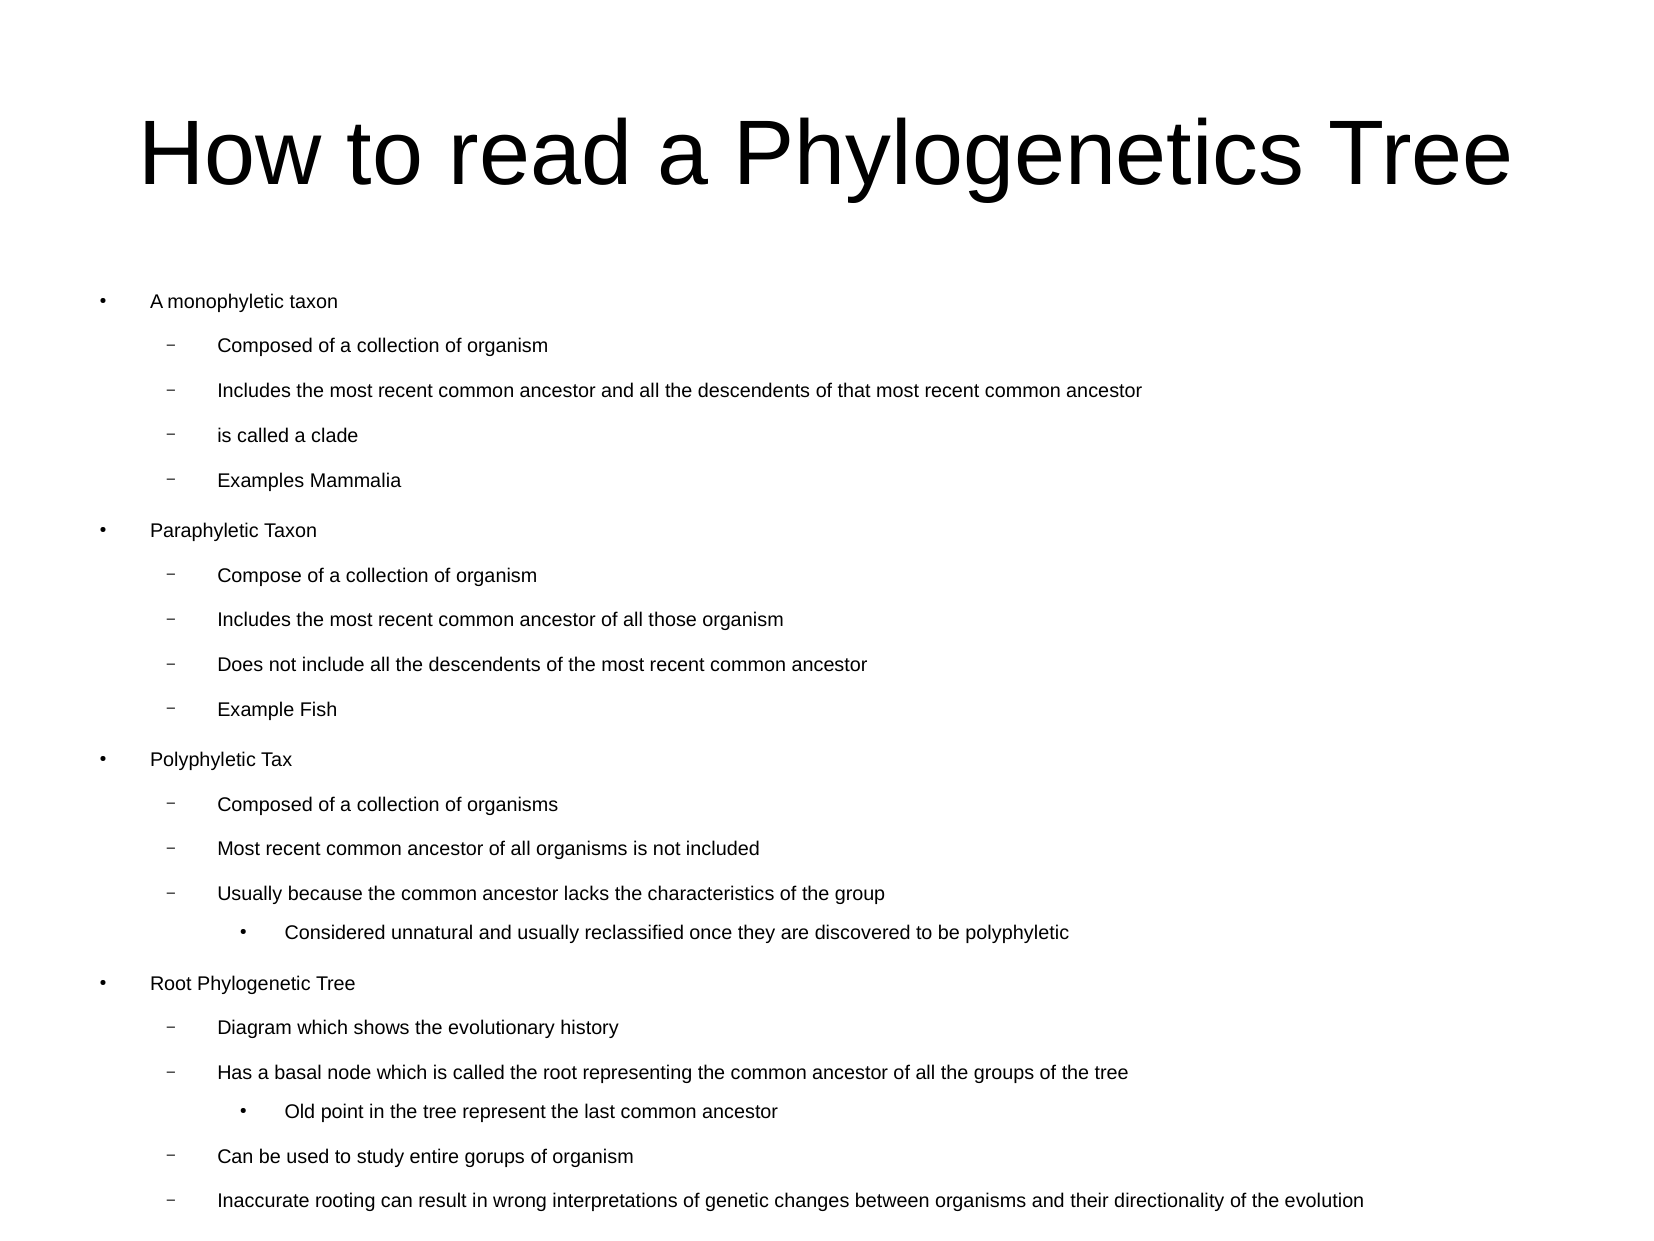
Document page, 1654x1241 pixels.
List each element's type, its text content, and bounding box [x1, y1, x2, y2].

title How to read a Phylogenetics Tree [82, 49, 1571, 257]
list A monophyletic taxon Composed of a collection of organism Includes the most recent common ancestor and all the descendents of that most recent common ancestor is called a clade Examples Mammalia Paraphyletic Taxon Compose of a collection of organism Includes the most recent common ancestor of all those organism Does not include all the descendents of the most recent common ancestor Example Fish Polyphyletic Tax Composed of a collection of organisms Most recent common ancestor of all organisms is not included Usually because the common ancestor lacks the characteristics of the group Considered unnatural and usually reclassified once they are discovered to be polyphyletic Root Phylogenetic Tree Diagram which shows the evolutionary history Has a basal node which is called the root representing the common ancestor of all the groups of the tree Old point in the tree represent the last common ancestor Can be used to study entire gorups of organism Inaccurate rooting can result in wrong interpretations of genetic changes between organisms and their directionality of the evolution [82, 290, 1571, 1217]
